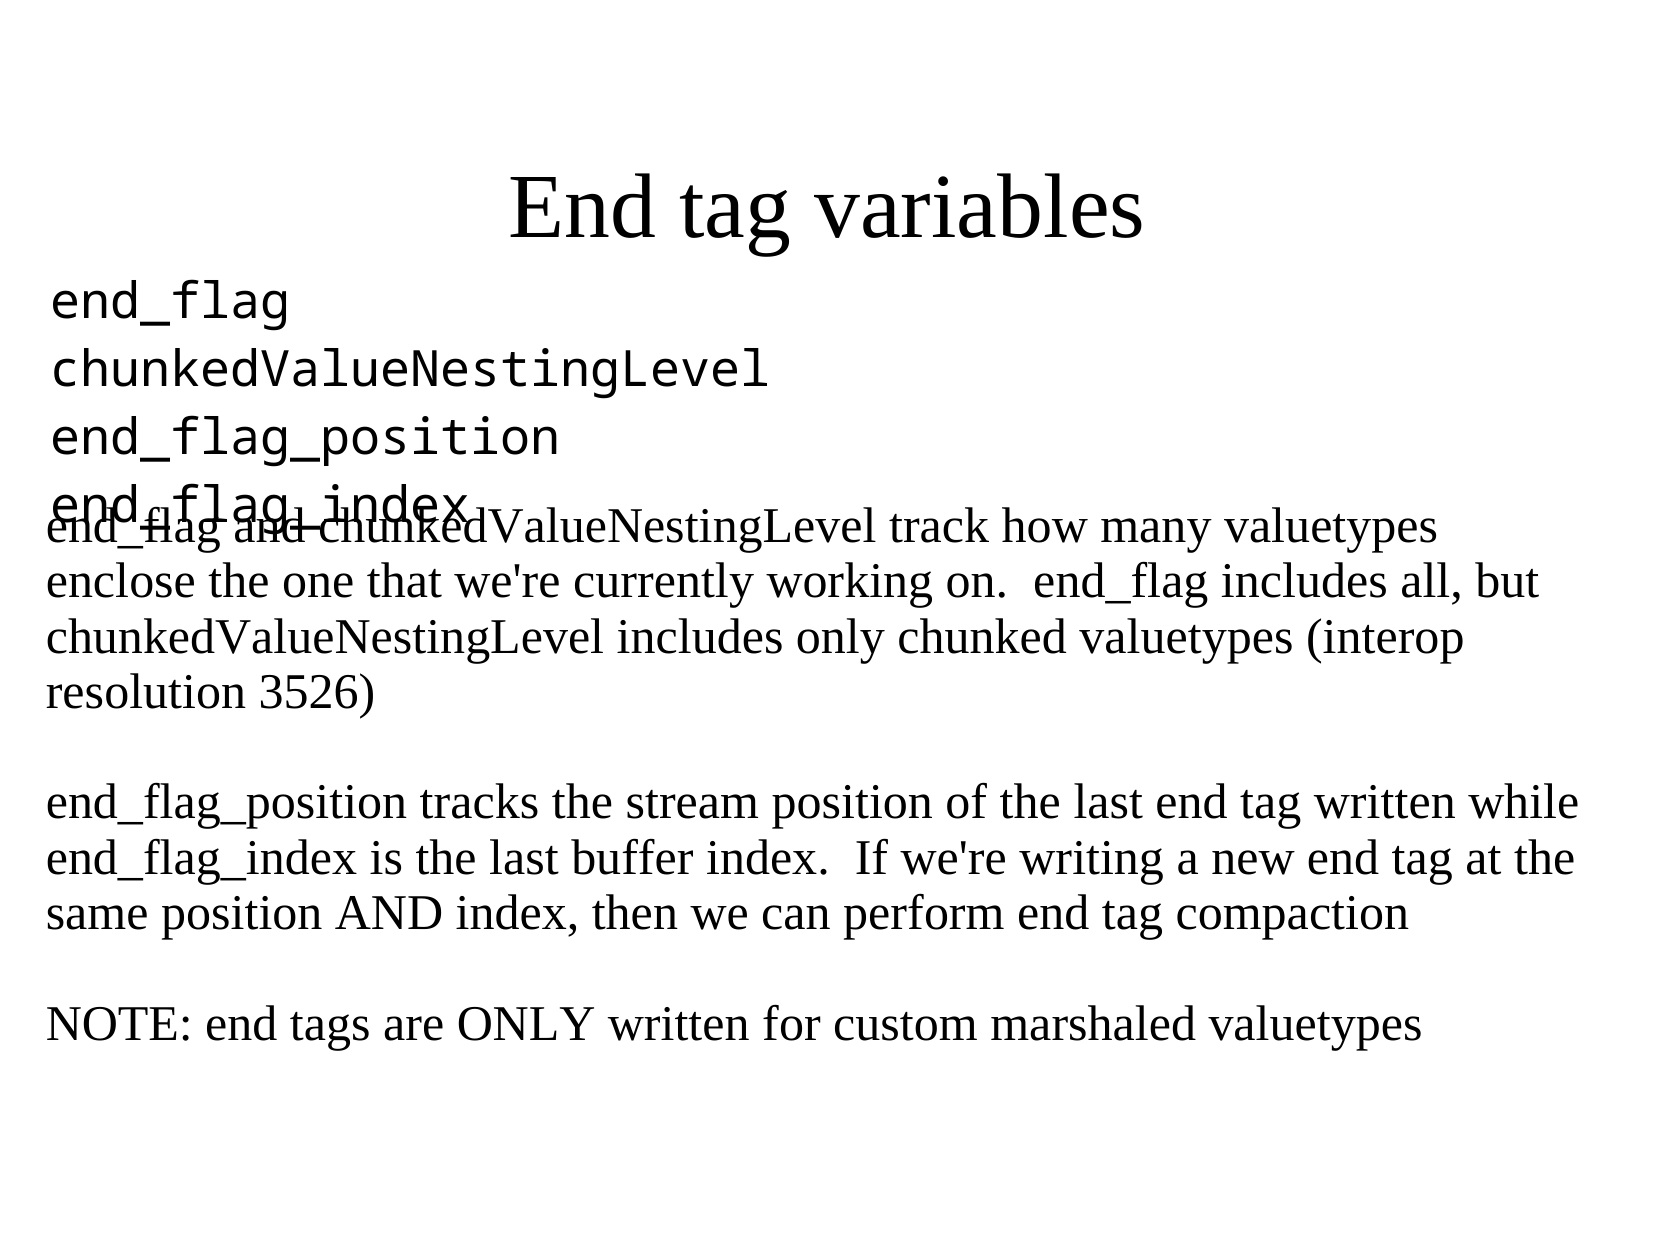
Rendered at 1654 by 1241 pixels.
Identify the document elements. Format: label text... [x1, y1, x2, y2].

text_box end_flag chunkedValueNestingLevel end_flag_position end_flag_index [49, 264, 1619, 484]
text_box end_flag and chunkedValueNestingLevel track how many valuetypes enclose the one that we're currently working on. end_flag includes all, but chunkedValueNestingLevel includes only chunked valuetypes (interop resolution 3526) end_flag_position tracks the stream position of the last end tag written while end_flag_index is the last buffer index. If we're writing a new end tag at the same position AND index, then we can perform end tag compaction NOTE: end tags are ONLY written for custom marshaled valuetypes [45, 497, 1600, 1103]
title End tag variables [121, 102, 1534, 264]
